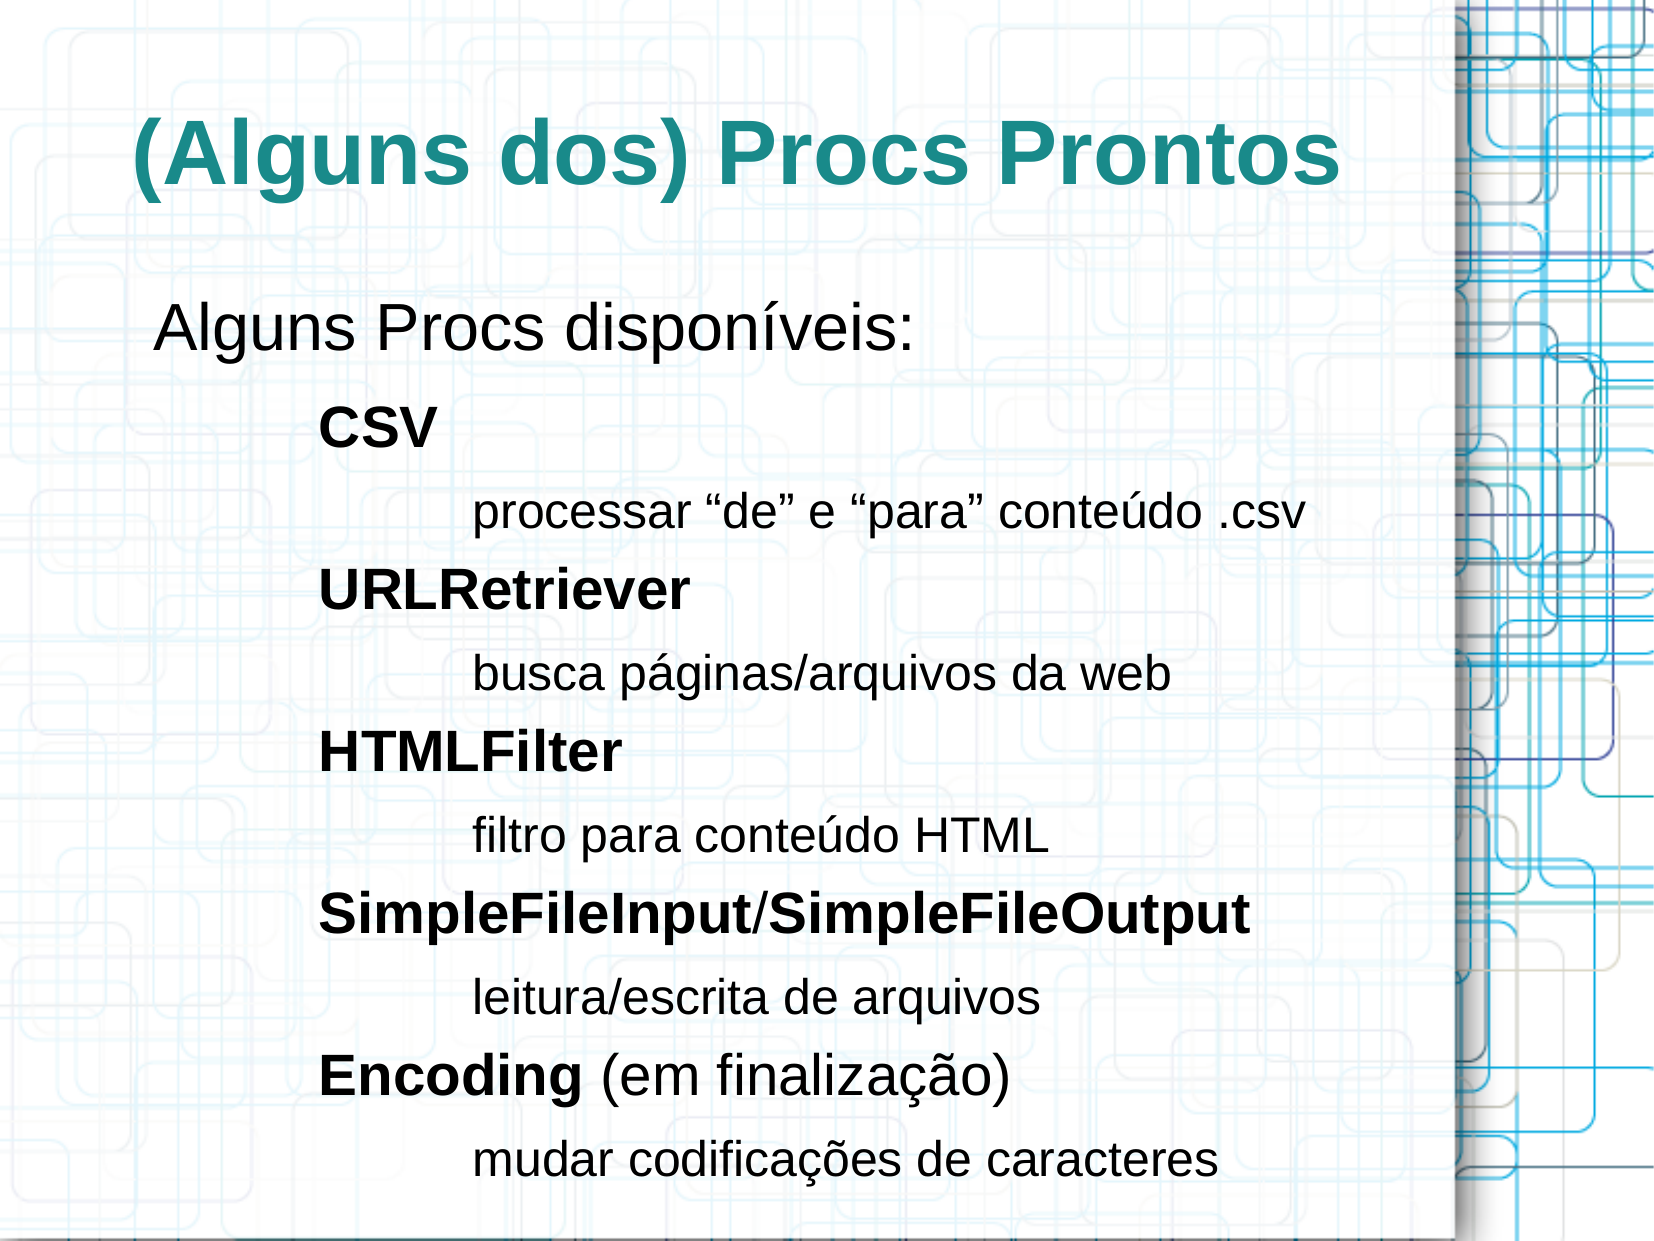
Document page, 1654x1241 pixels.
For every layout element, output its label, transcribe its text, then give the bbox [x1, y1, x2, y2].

picture [0, 0, 1654, 1241]
list Alguns Procs disponíveis: CSV processar “de” e “para” conteúdo .csv URLRetriever busca páginas/arquivos da web HTMLFilter filtro para conteúdo HTML SimpleFileInput/SimpleFileOutput leitura/escrita de arquivos Encoding (em finalização) mudar codificações de caracteres [82, 1167, 1418, 1188]
title (Alguns dos) Procs Prontos [59, 246, 1418, 250]
